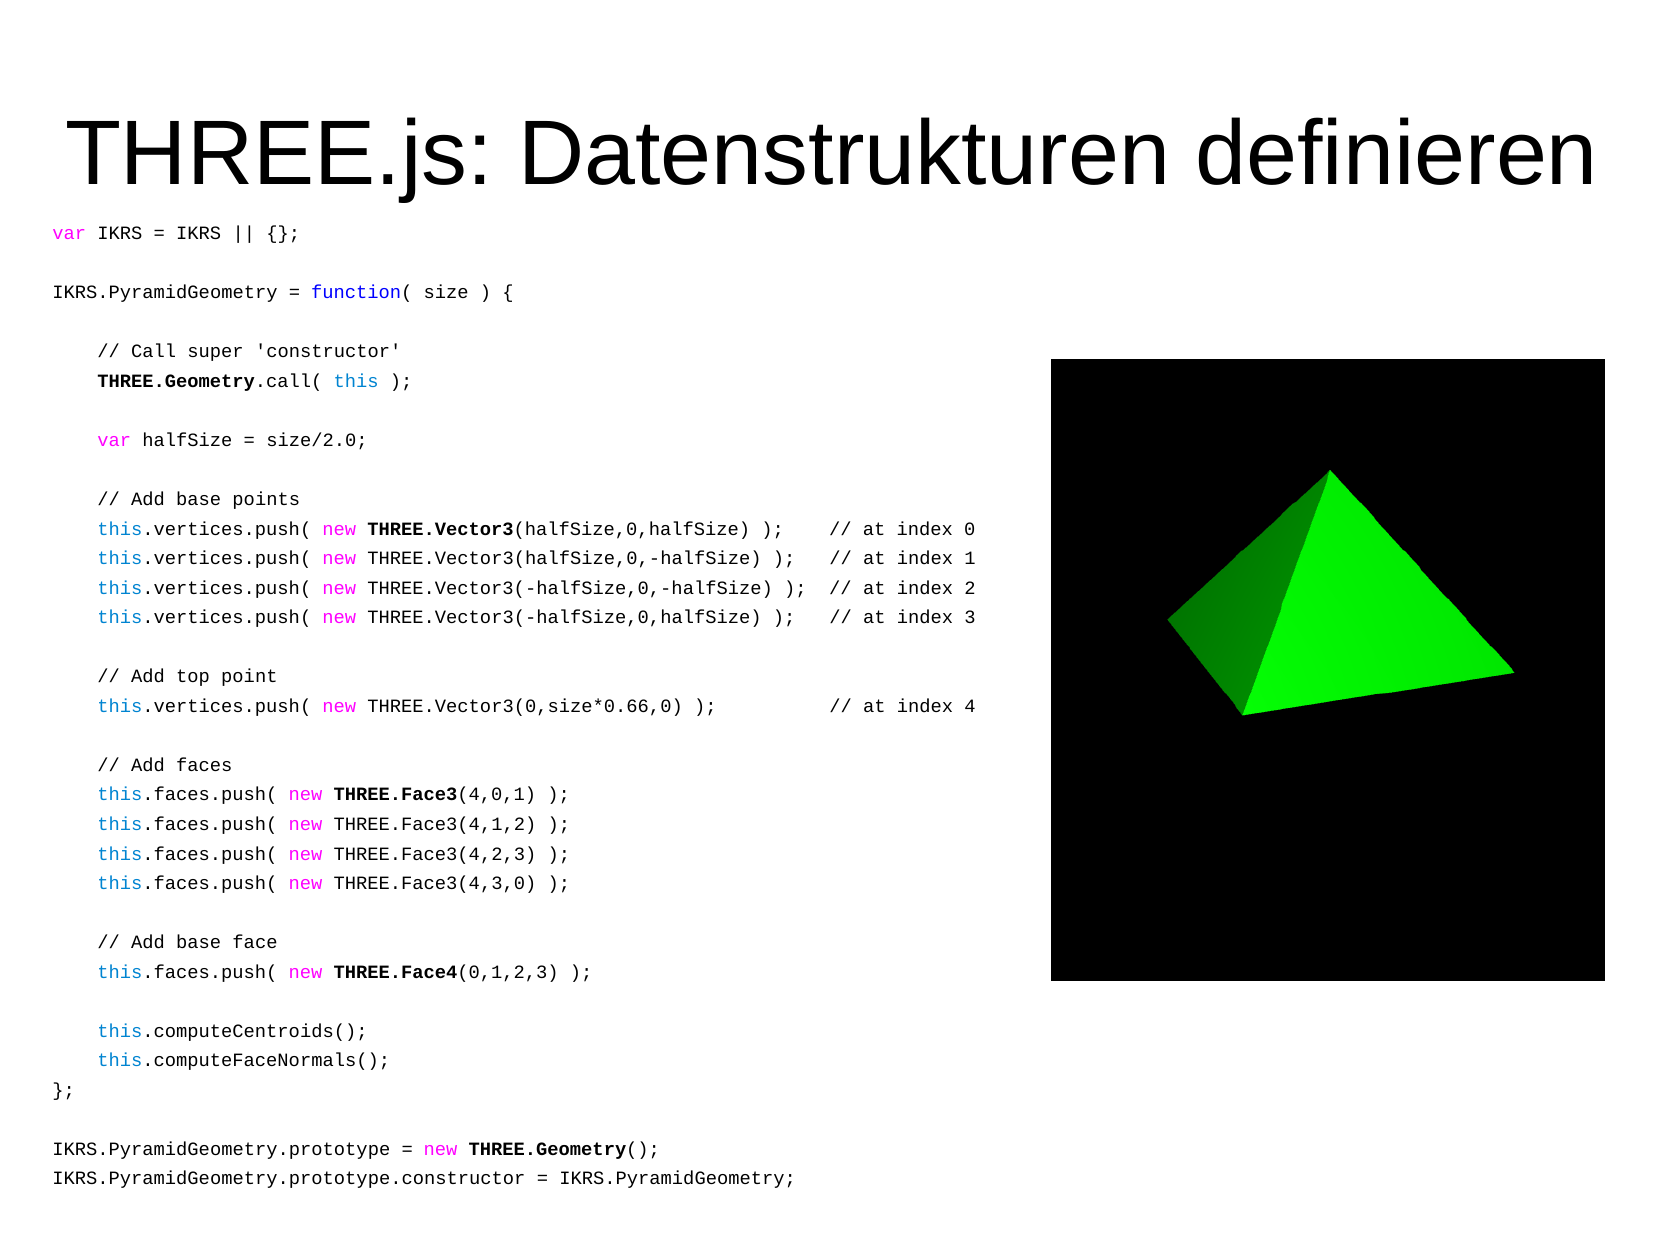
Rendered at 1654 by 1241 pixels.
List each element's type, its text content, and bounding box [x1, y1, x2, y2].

title THREE.js: Datenstrukturen definieren [47, 49, 1619, 257]
list [888, 310, 1615, 1031]
list var IKRS = IKRS || {}; IKRS.PyramidGeometry = function( size ) { // Call super 'constructor' THREE.Geometry.call( this ); var halfSize = size/2.0; // Add base points this.vertices.push( new THREE.Vector3(halfSize,0,halfSize) ); // at index 0 this.vertices.push( new THREE.Vector3(halfSize,0,-halfSize) ); // at index 1 this.vertices.push( new THREE.Vector3(-halfSize,0,-halfSize) ); // at index 2 this.vertices.push( new THREE.Vector3(-halfSize,0,halfSize) ); // at index 3 // Add top point this.vertices.push( new THREE.Vector3(0,size*0.66,0) ); // at index 4 // Add faces this.faces.push( new THREE.Face3(4,0,1) ); this.faces.push( new THREE.Face3(4,1,2) ); this.faces.push( new THREE.Face3(4,2,3) ); this.faces.push( new THREE.Face3(4,3,0) ); // Add base face this.faces.push( new THREE.Face4(0,1,2,3) ); this.computeCentroids(); this.computeFaceNormals(); }; IKRS.PyramidGeometry.prototype = new THREE.Geometry(); IKRS.PyramidGeometry.prototype.constructor = IKRS.PyramidGeometry; [47, 224, 1004, 1217]
